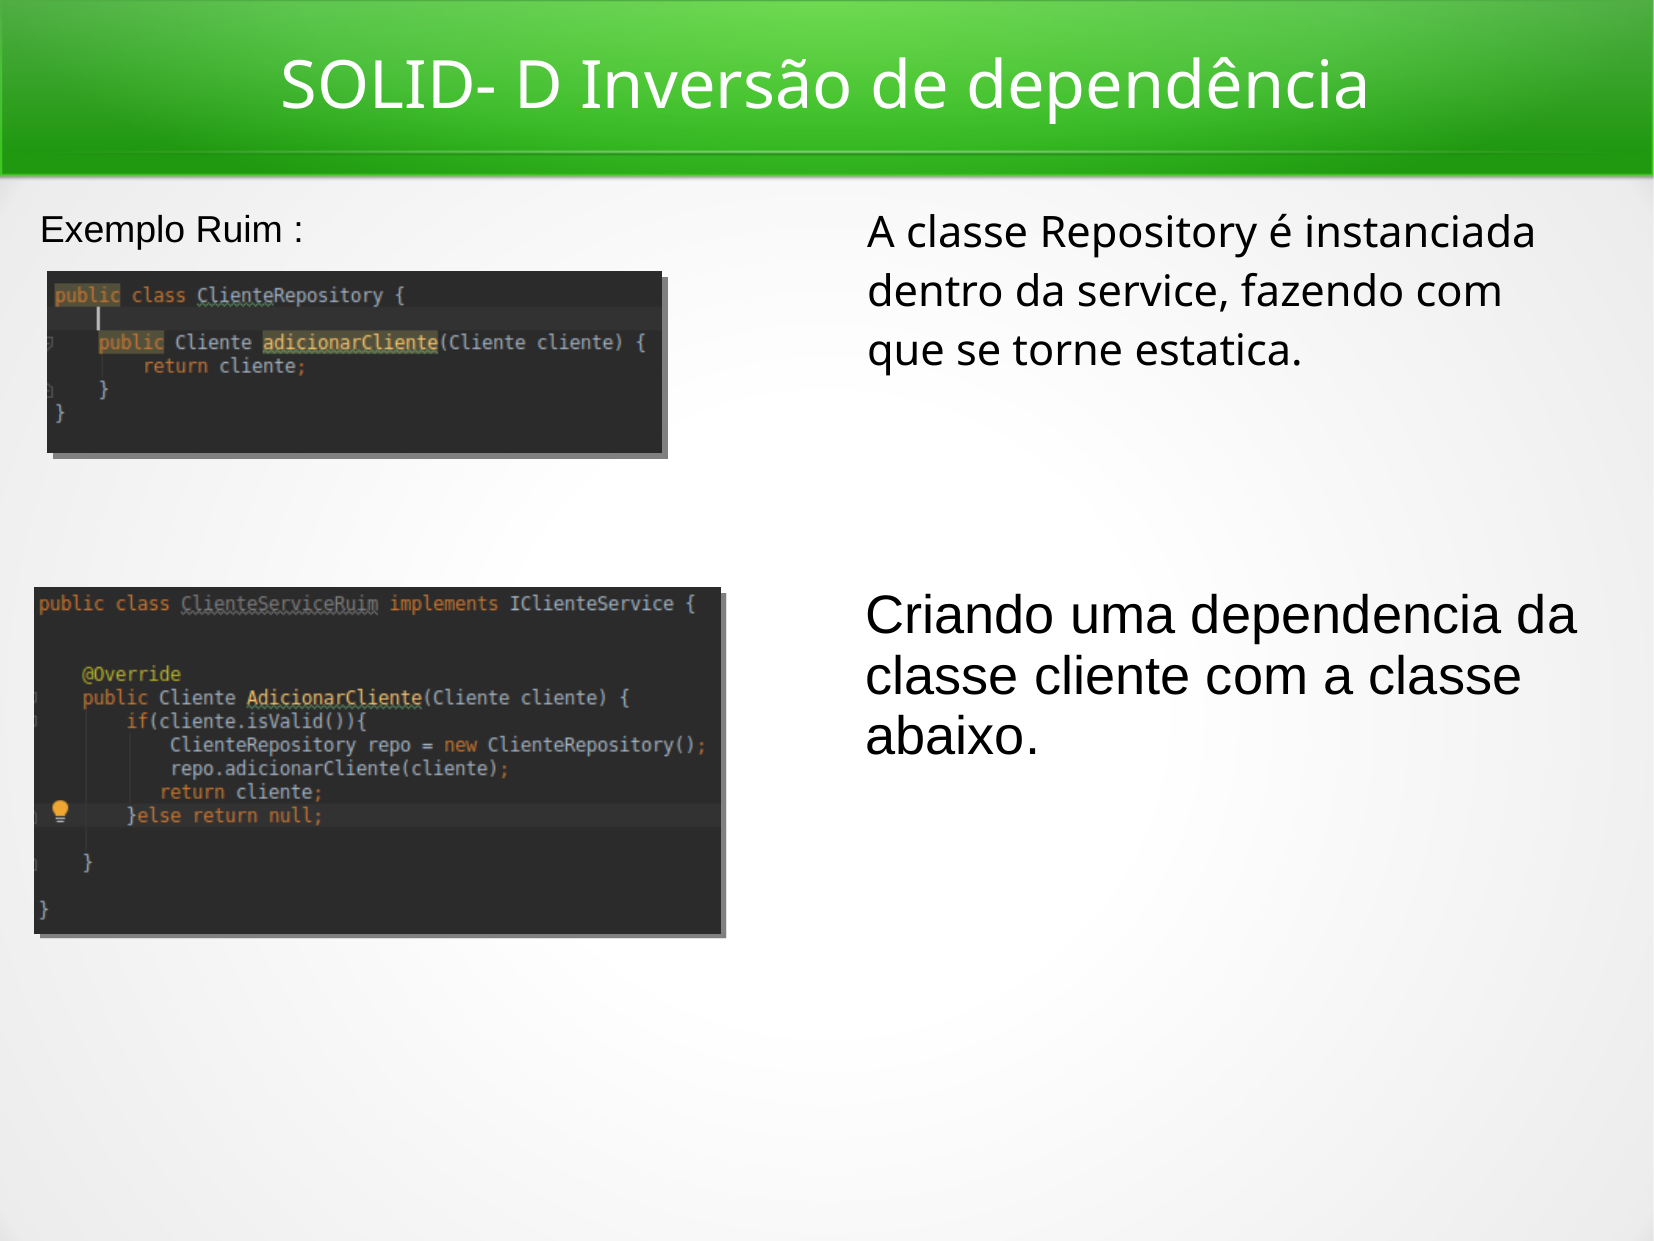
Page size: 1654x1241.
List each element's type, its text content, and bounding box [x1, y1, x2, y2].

picture [0, 0, 1654, 1241]
text_box Exemplo Ruim : [24, 200, 319, 258]
list A classe Repository é instanciada dentro da service, fazendo com que se torne estatica. [821, 200, 1548, 395]
text_box Criando uma dependencia da classe cliente com a classe abaixo. [850, 577, 1642, 774]
title SOLID- D Inversão de dependência [82, 11, 1571, 154]
